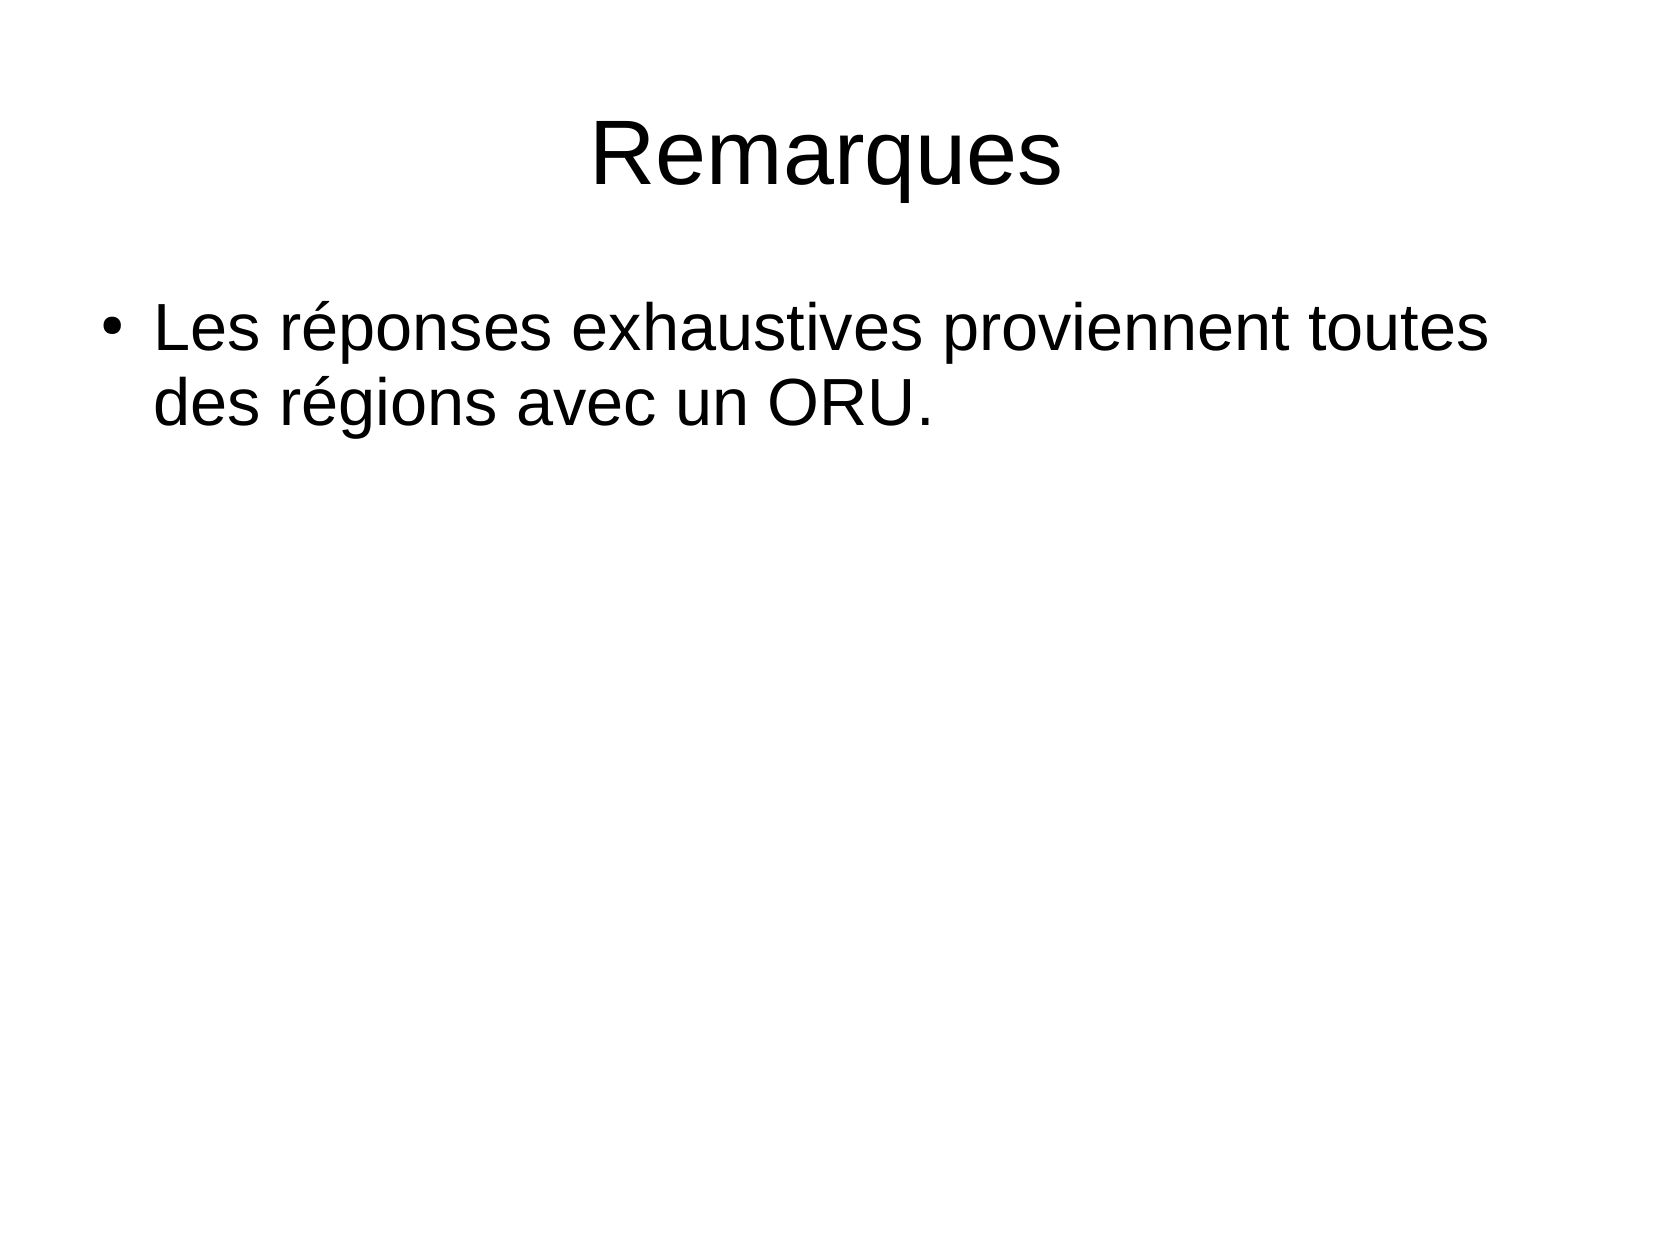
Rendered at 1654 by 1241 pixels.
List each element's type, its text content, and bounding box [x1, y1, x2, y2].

list Les réponses exhaustives proviennent toutes des régions avec un ORU. [82, 290, 1571, 1010]
title Remarques [82, 49, 1571, 257]
